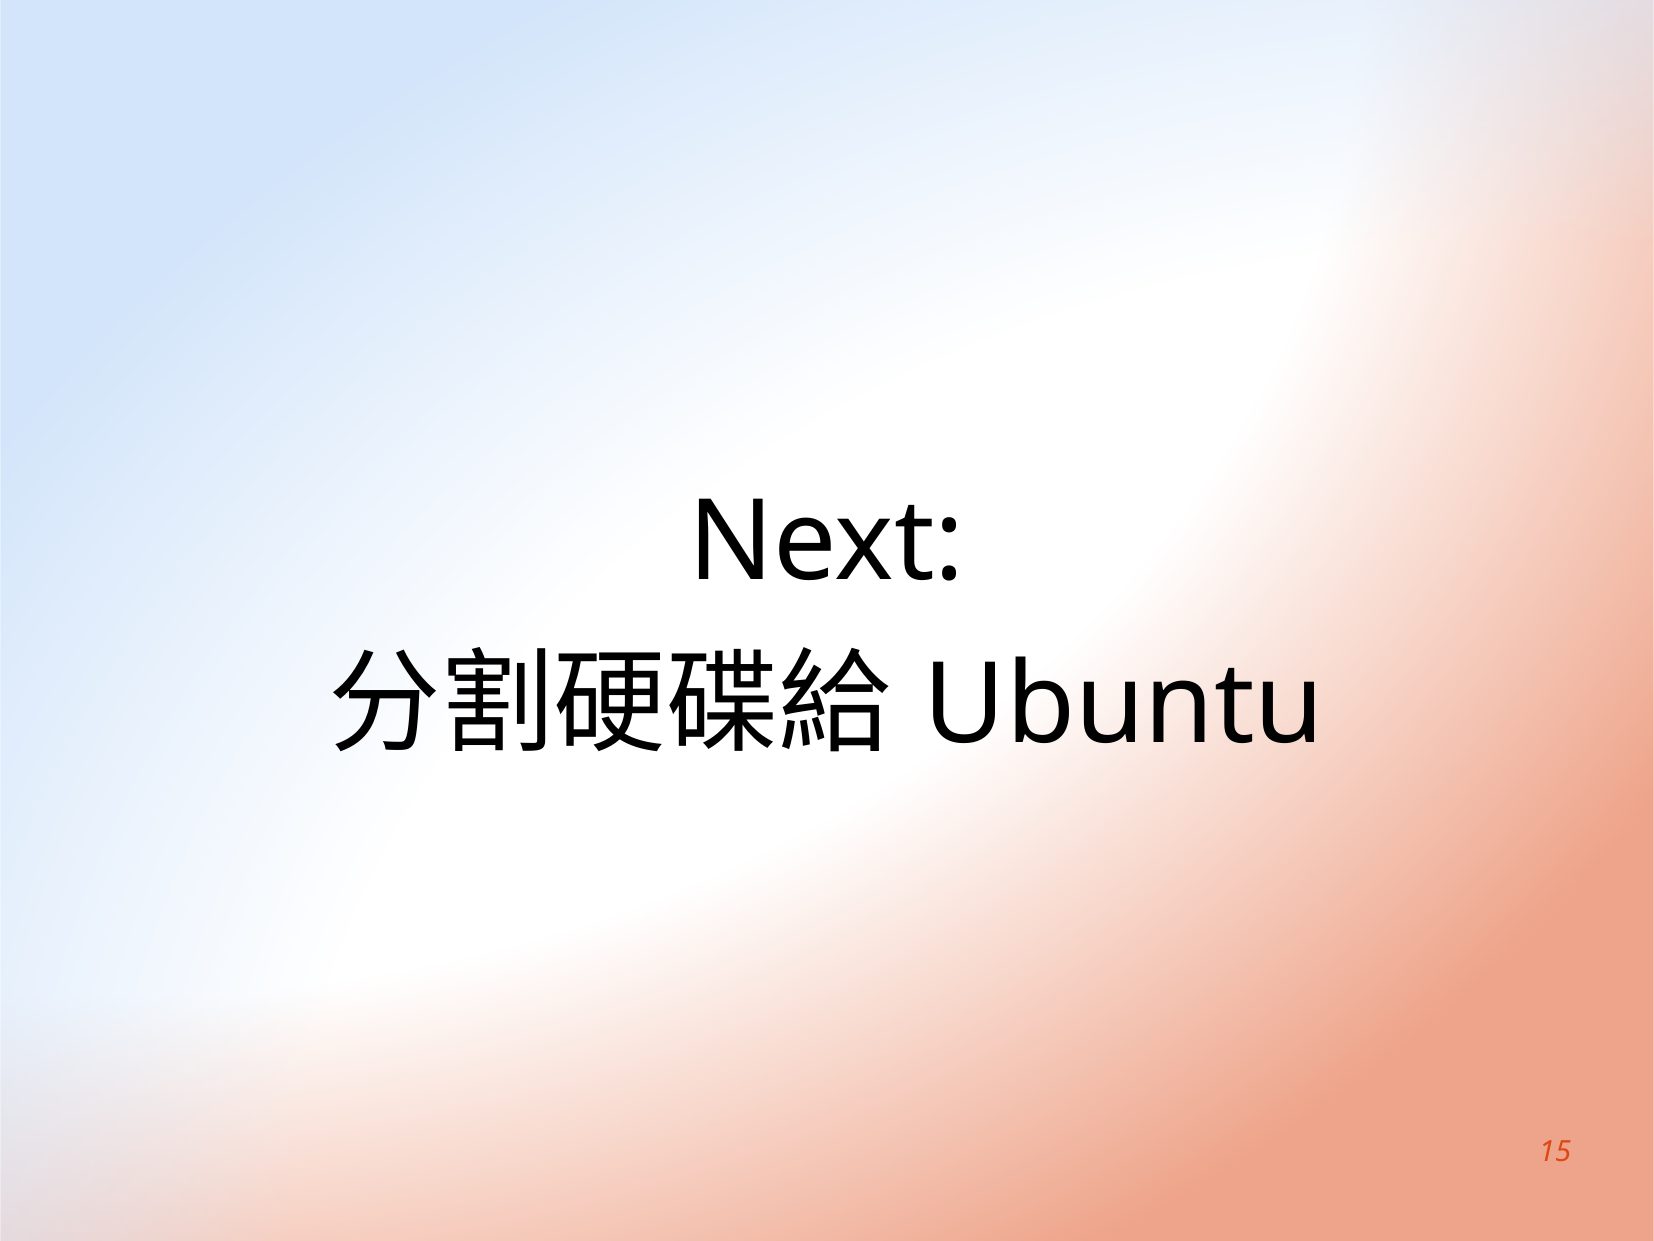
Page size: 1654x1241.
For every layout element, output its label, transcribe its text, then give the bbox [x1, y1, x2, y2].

subtitle Next: 分割硬碟給Ubuntu [82, 49, 1571, 1186]
picture [0, 0, 1654, 1241]
